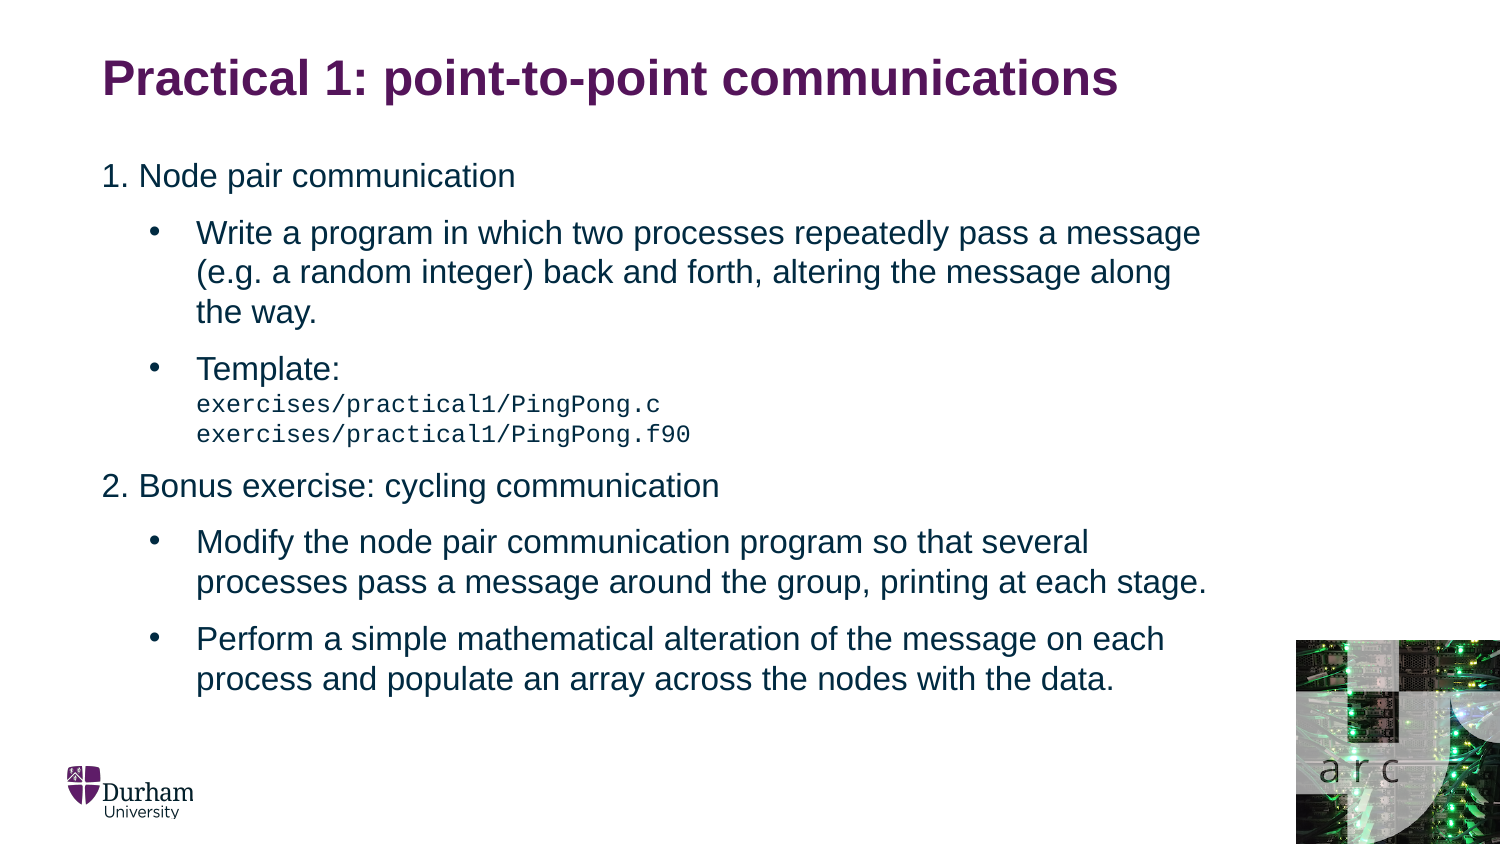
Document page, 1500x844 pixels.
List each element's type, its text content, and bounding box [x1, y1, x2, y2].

picture [67, 766, 193, 819]
list 1. Node pair communication Write a program in which two processes repeatedly pass a message (e.g. a random integer) back and forth, altering the message along the way. Template: exercises/practical1/PingPong.c exercises/practical1/PingPong.f90 2. Bonus exercise: cycling communication Modify the node pair communication program so that several processes pass a message around the group, printing at each stage. Perform a simple mathematical alteration of the message on each process and populate an array across the nodes with the data. [101, 154, 1215, 740]
picture [1296, 640, 1500, 844]
title Practical 1: point-to-point communications [101, 45, 1399, 187]
